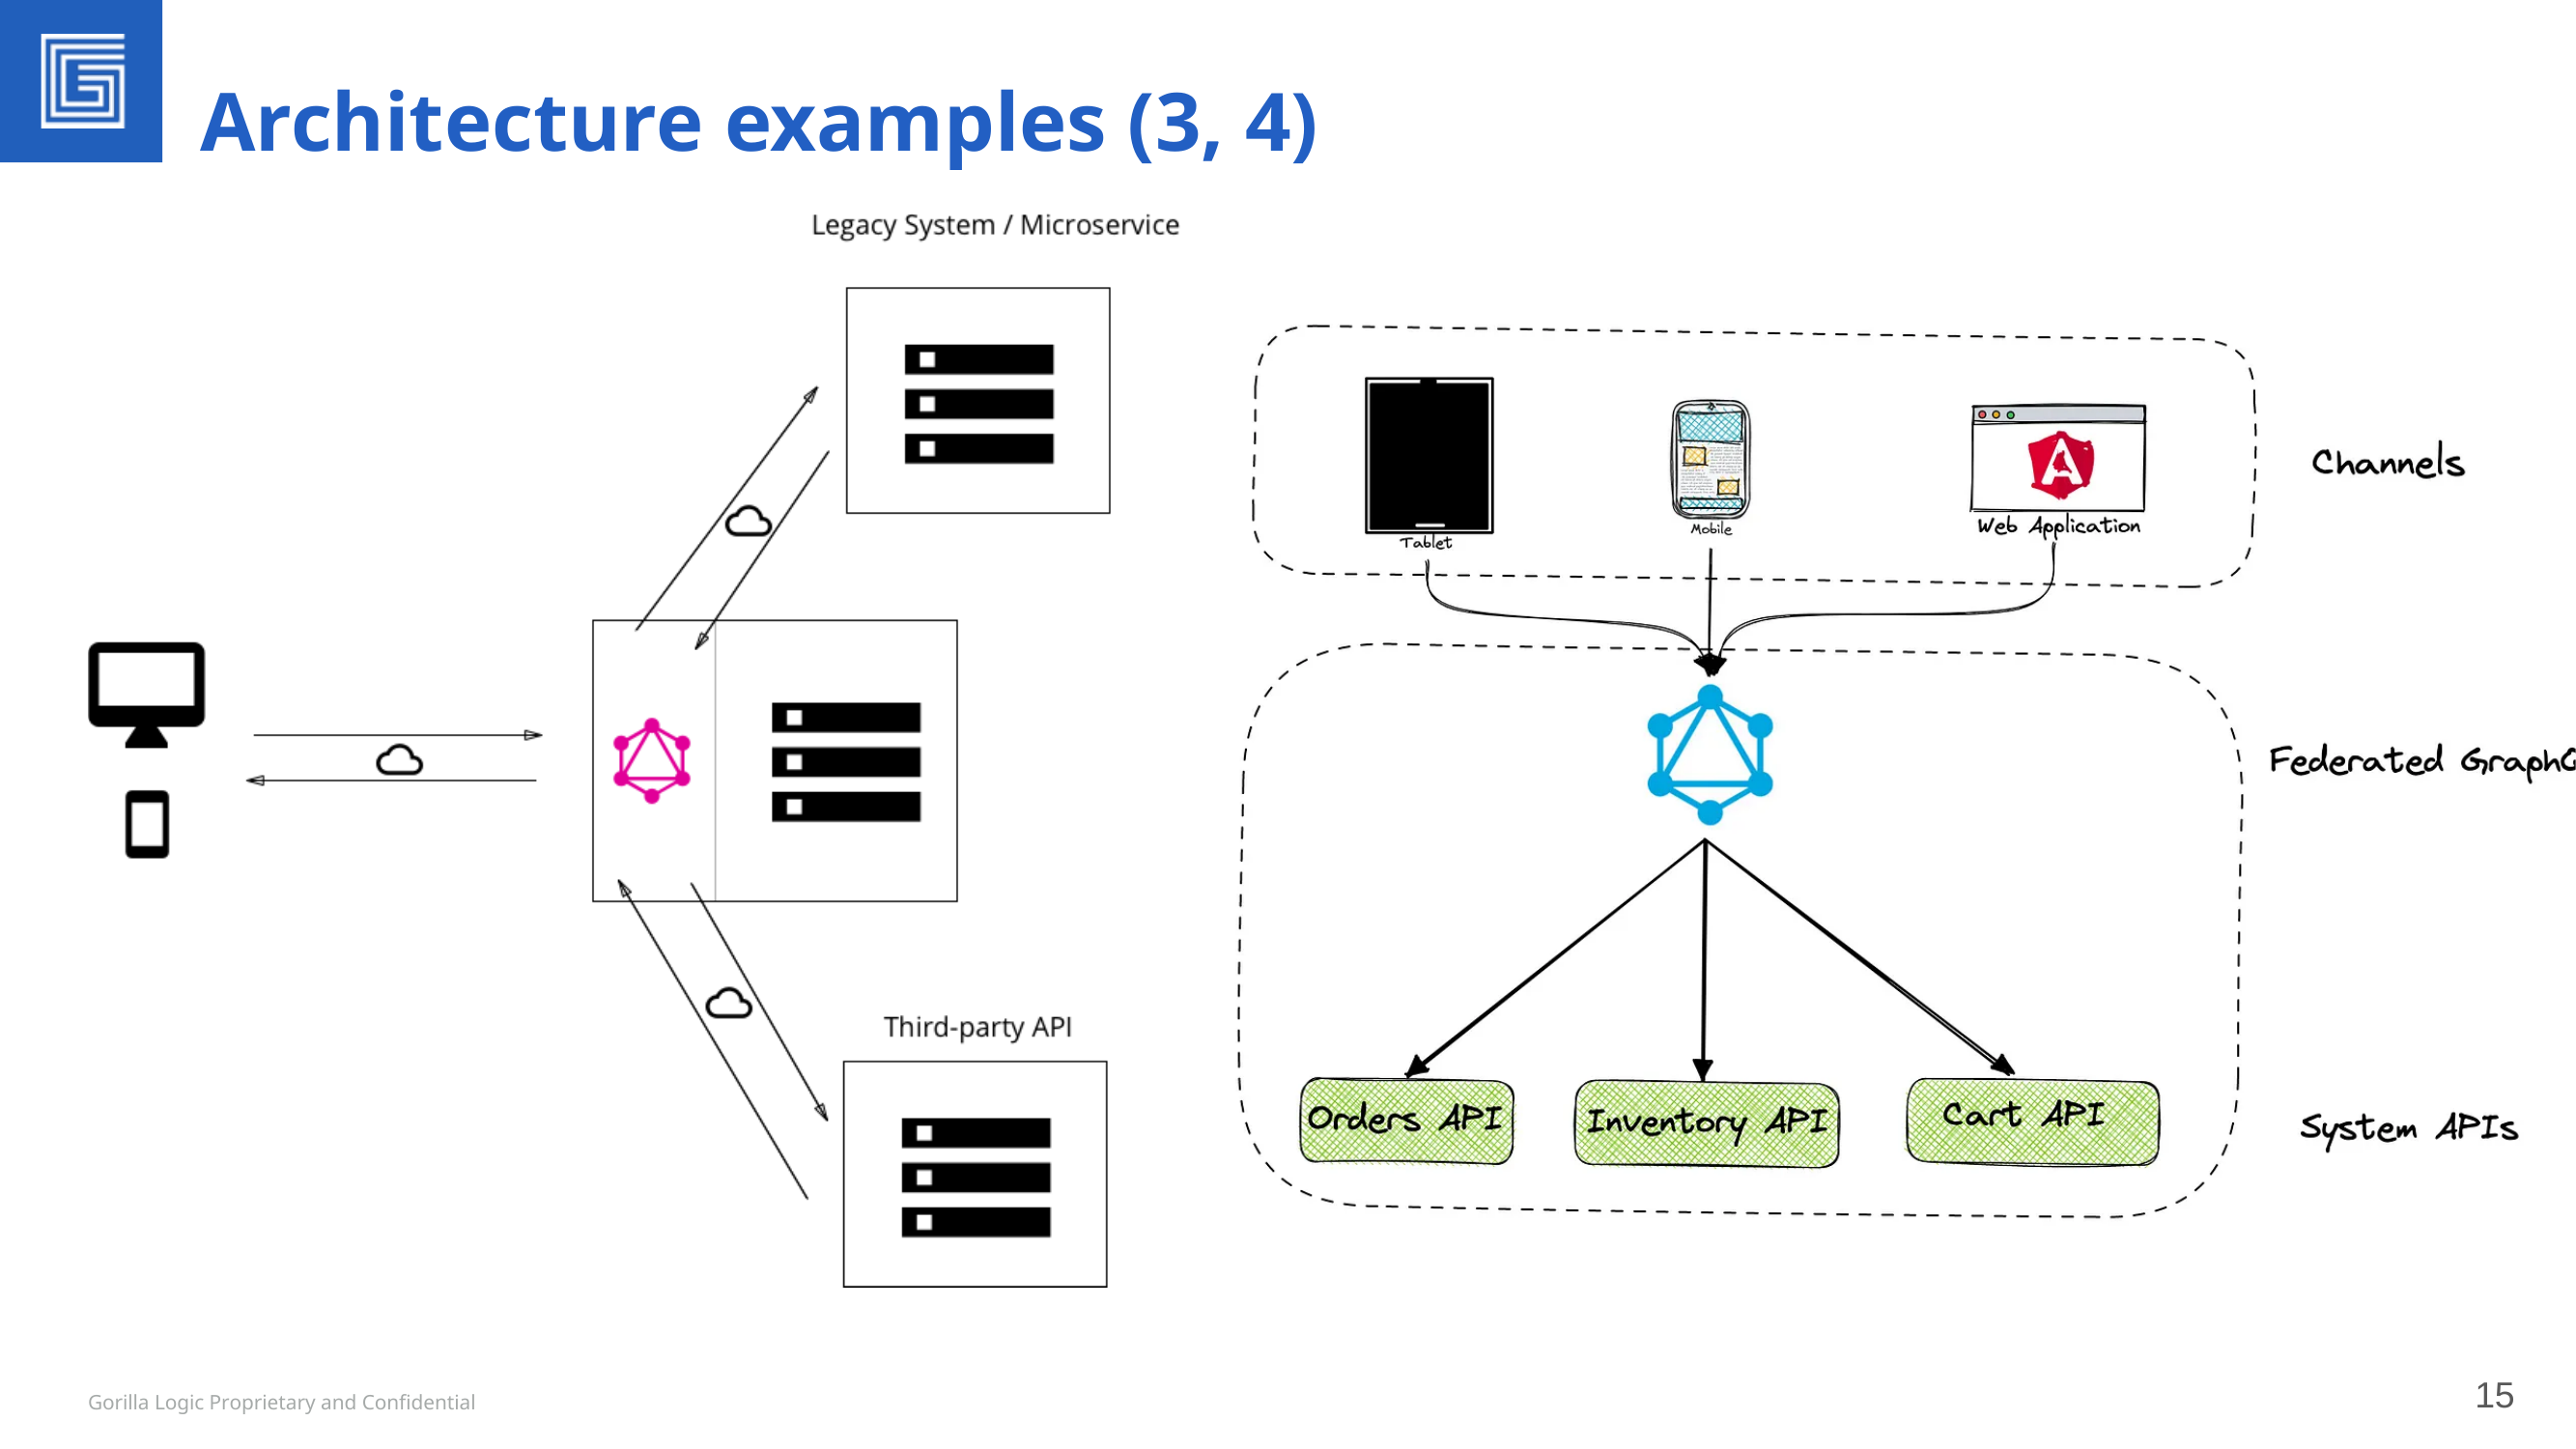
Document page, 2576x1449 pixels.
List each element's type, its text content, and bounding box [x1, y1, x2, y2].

picture [88, 213, 1180, 1288]
picture [1224, 312, 2576, 1232]
picture [41, 34, 132, 128]
slide_number <number> [2386, 1338, 2541, 1449]
text_box Architecture examples (3, 4) [192, 63, 2272, 166]
